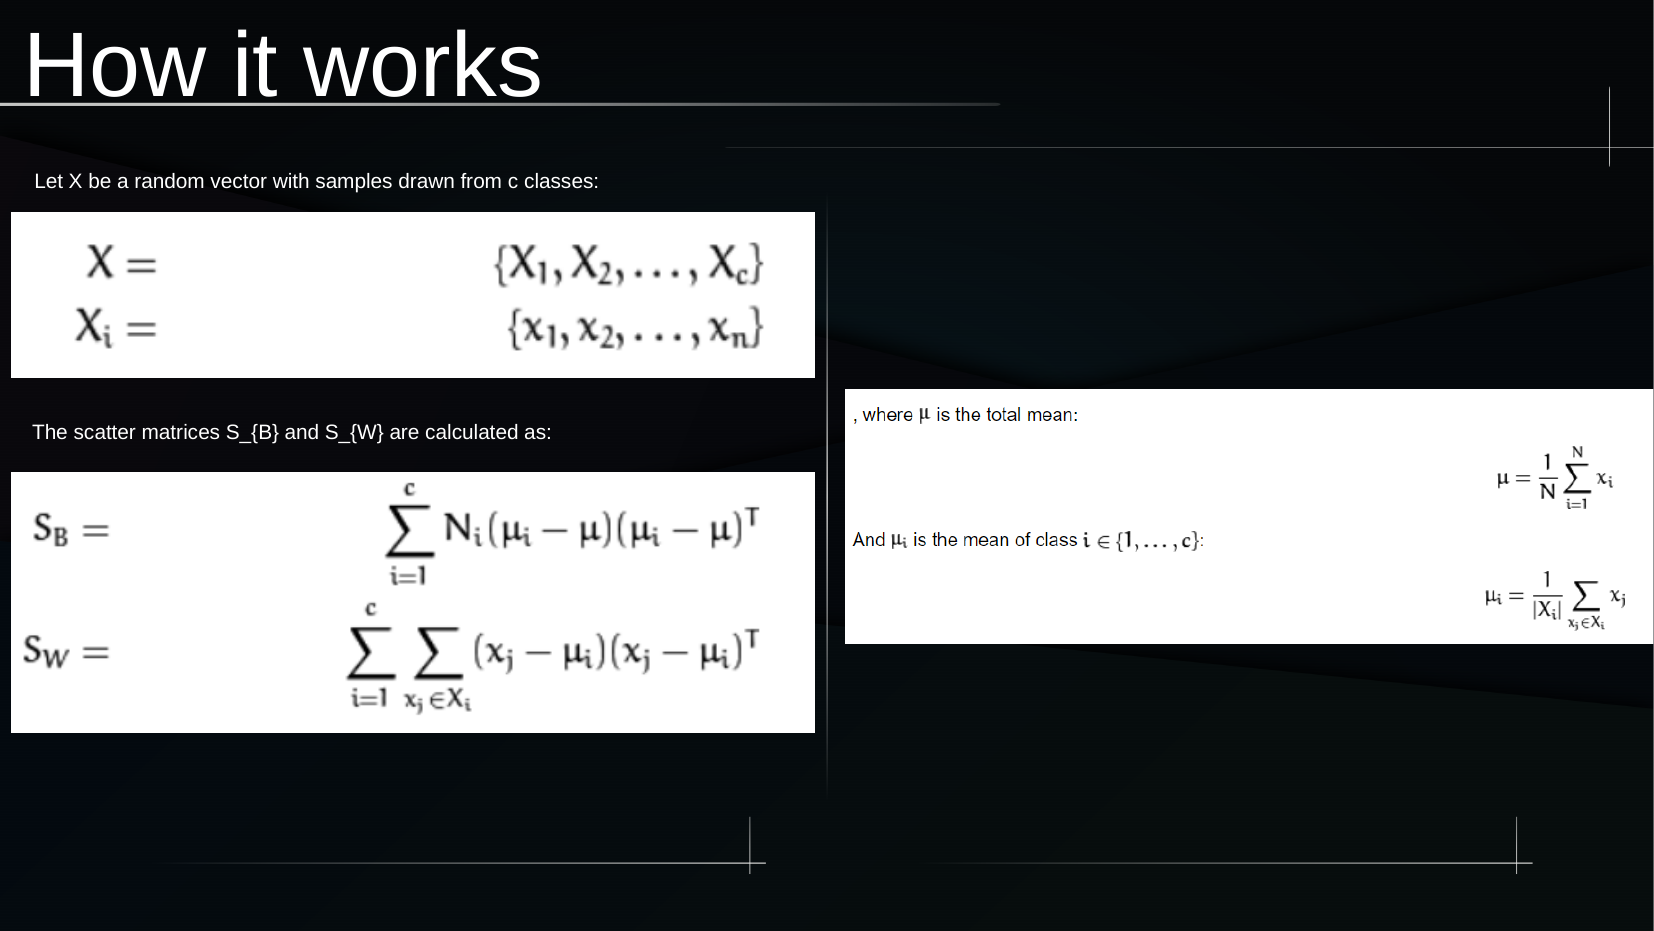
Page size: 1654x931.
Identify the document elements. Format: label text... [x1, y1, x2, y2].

title How it works [23, 11, 1589, 119]
text_box The scatter matrices S_{B} and S_{W} are calculated as: [17, 413, 567, 452]
picture [0, 0, 1654, 931]
text_box Let X be a random vector with samples drawn from c classes: [19, 162, 615, 201]
